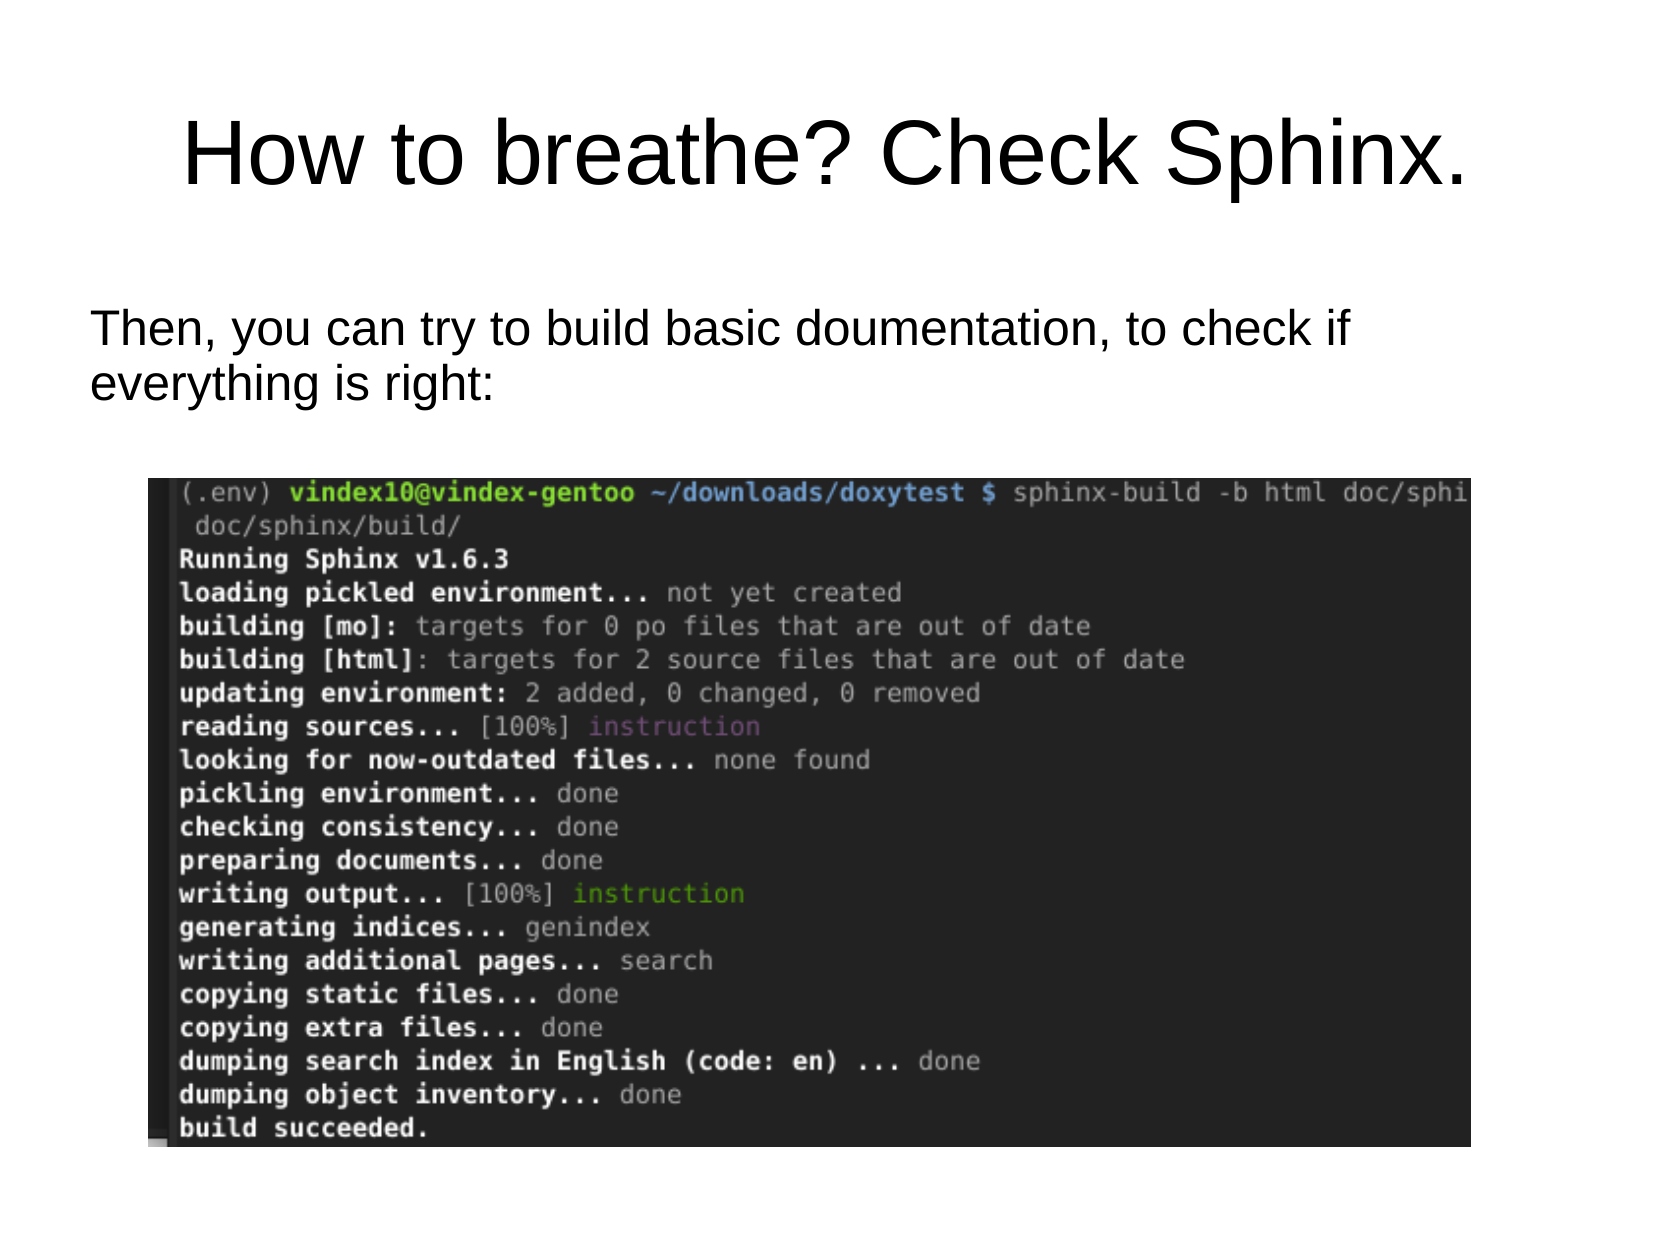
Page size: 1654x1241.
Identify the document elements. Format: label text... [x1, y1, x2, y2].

text_box Then, you can try to build basic doumentation, to check if everything is right: [75, 292, 1561, 420]
picture [148, 478, 1471, 1147]
title How to breathe? Check Sphinx. [82, 49, 1571, 257]
